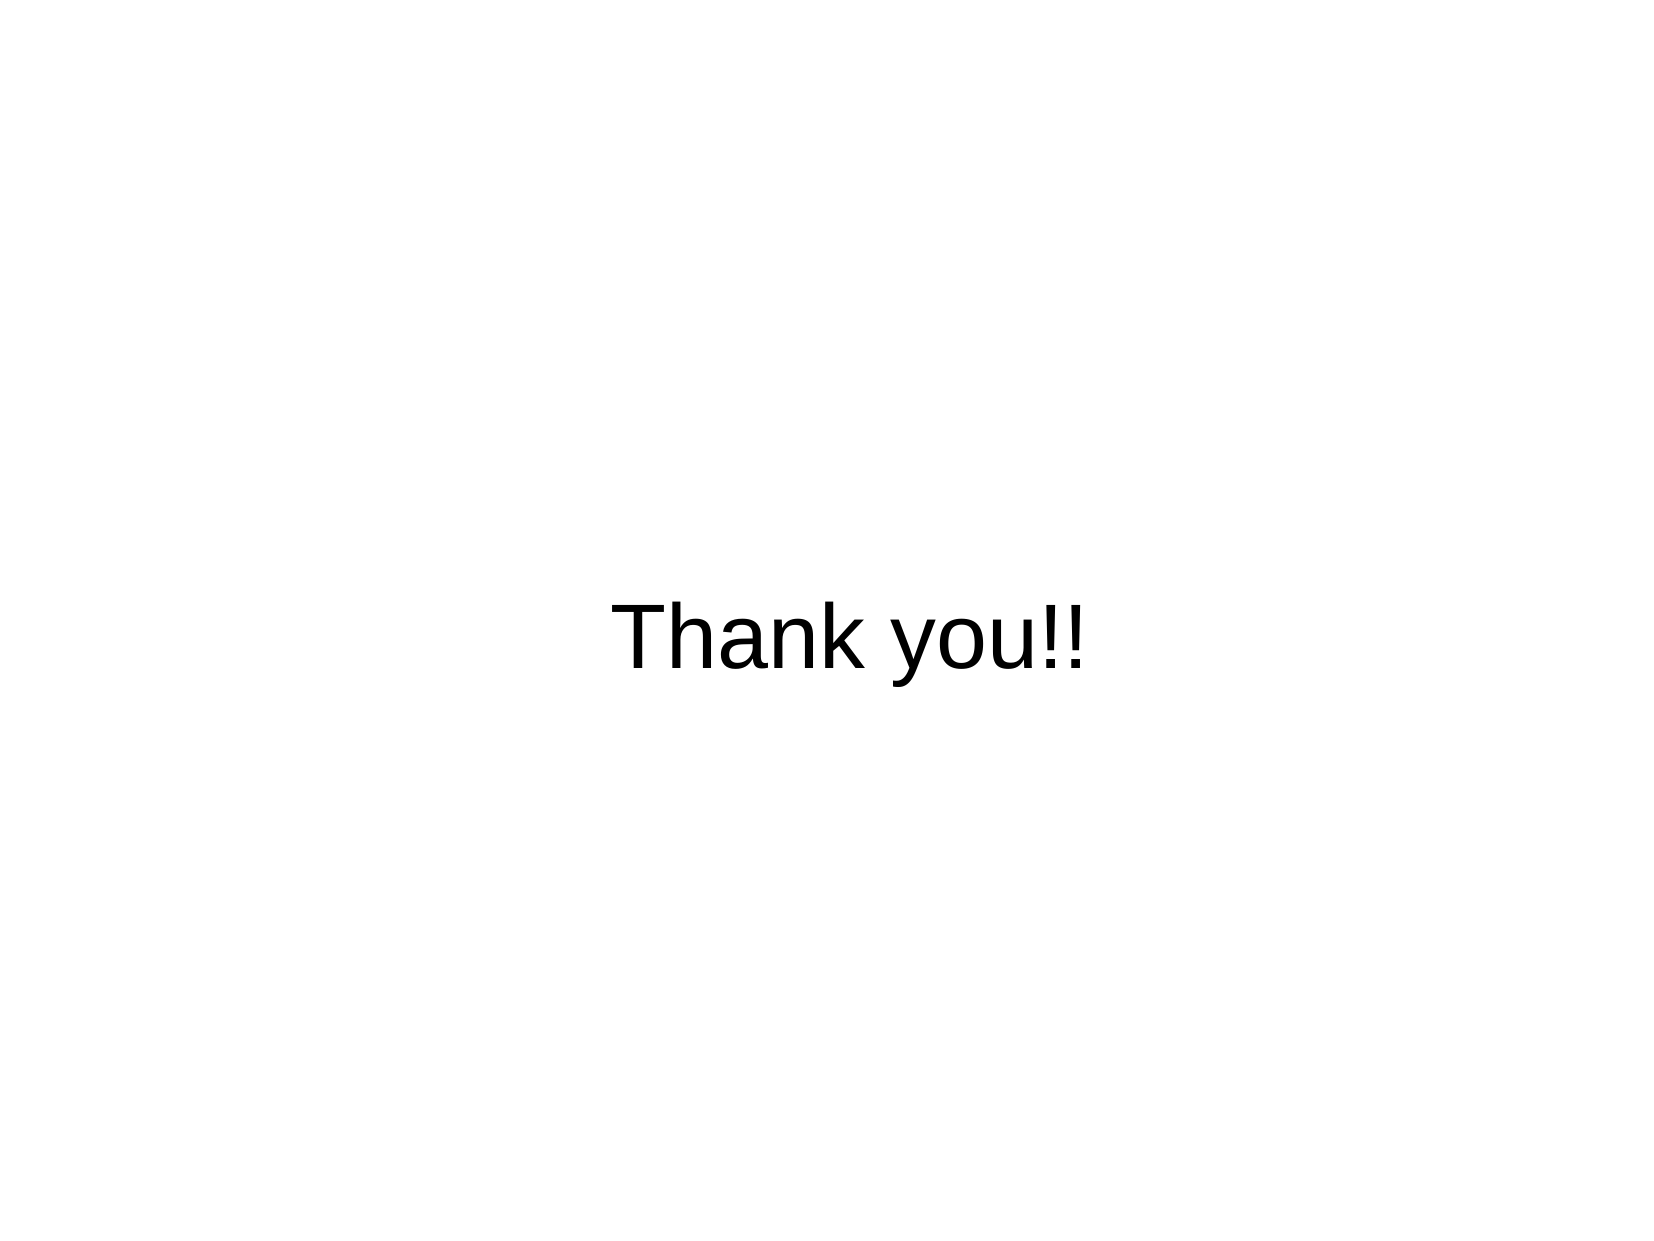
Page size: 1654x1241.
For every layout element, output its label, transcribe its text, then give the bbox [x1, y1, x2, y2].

title Thank you!! [106, 584, 1595, 792]
